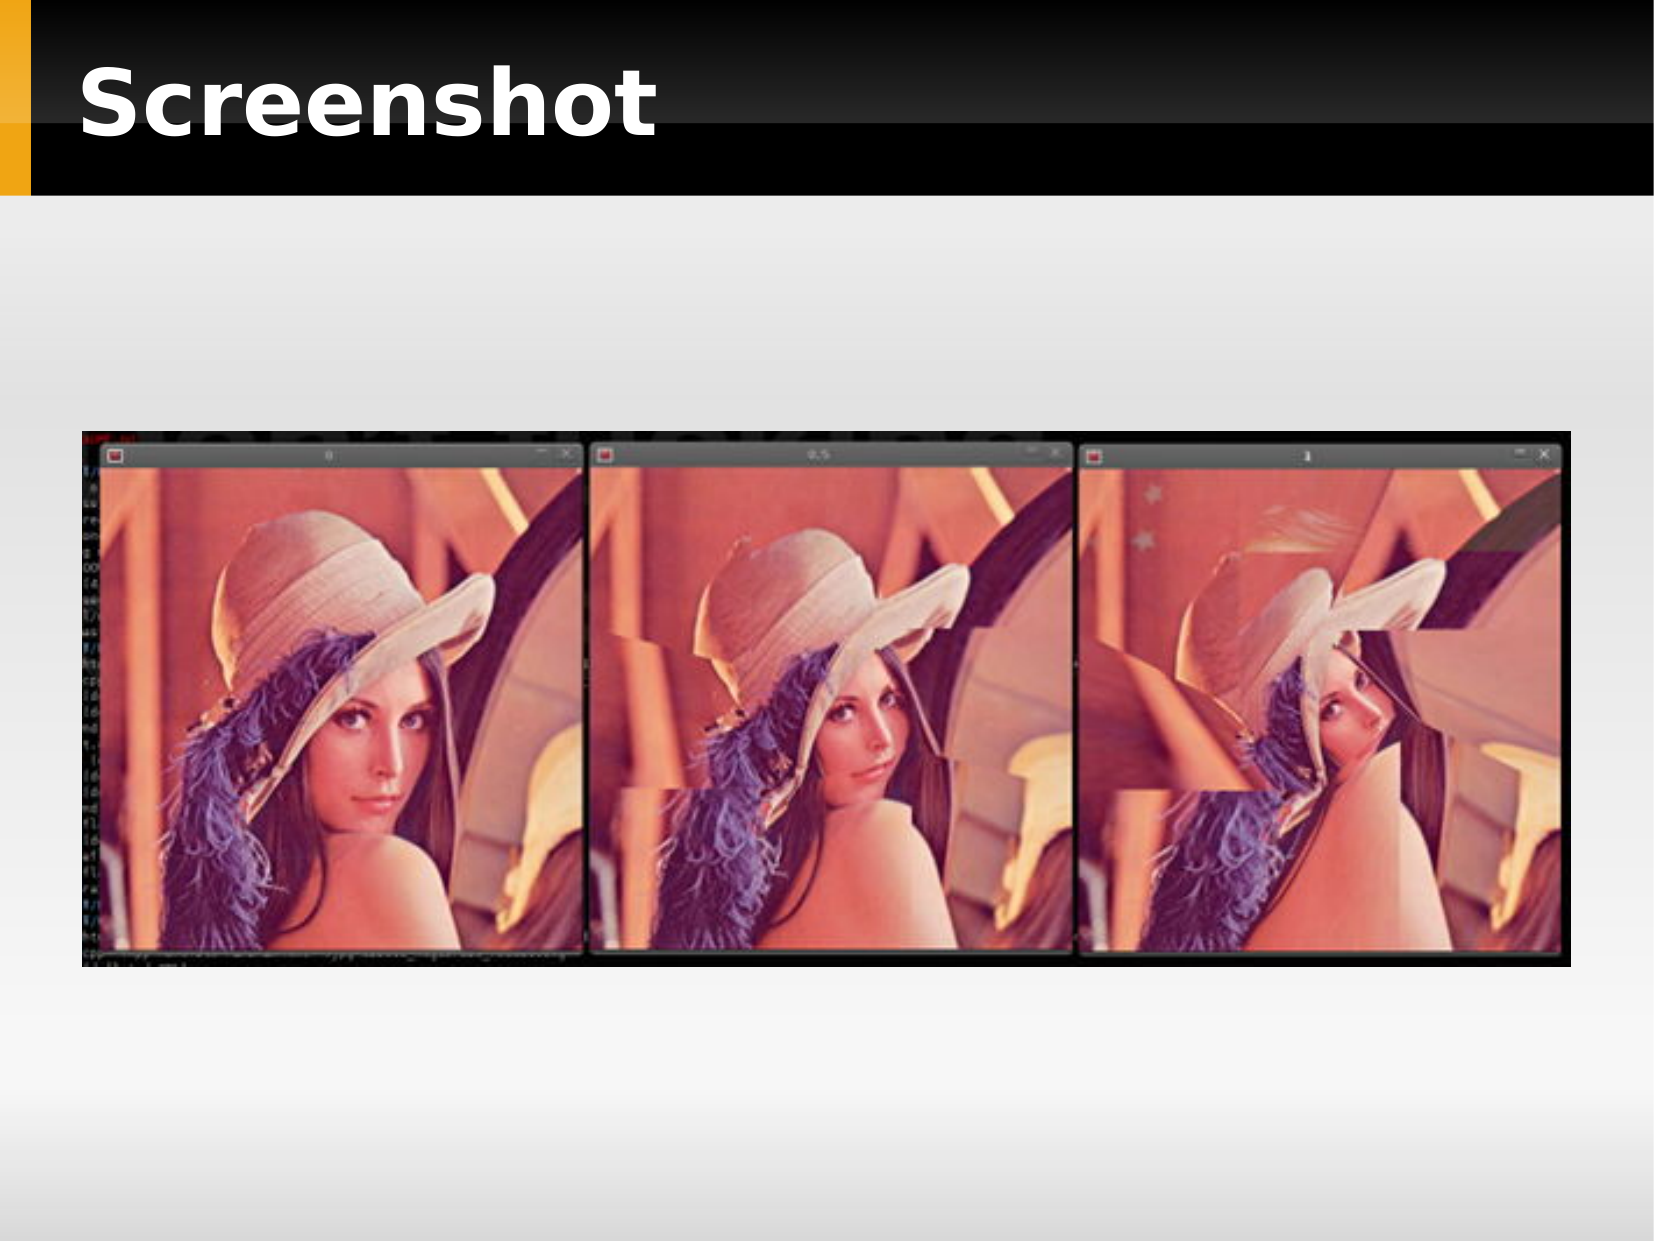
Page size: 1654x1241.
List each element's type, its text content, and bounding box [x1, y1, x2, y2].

picture [0, 0, 1654, 1241]
title Screenshot [76, 0, 1565, 208]
